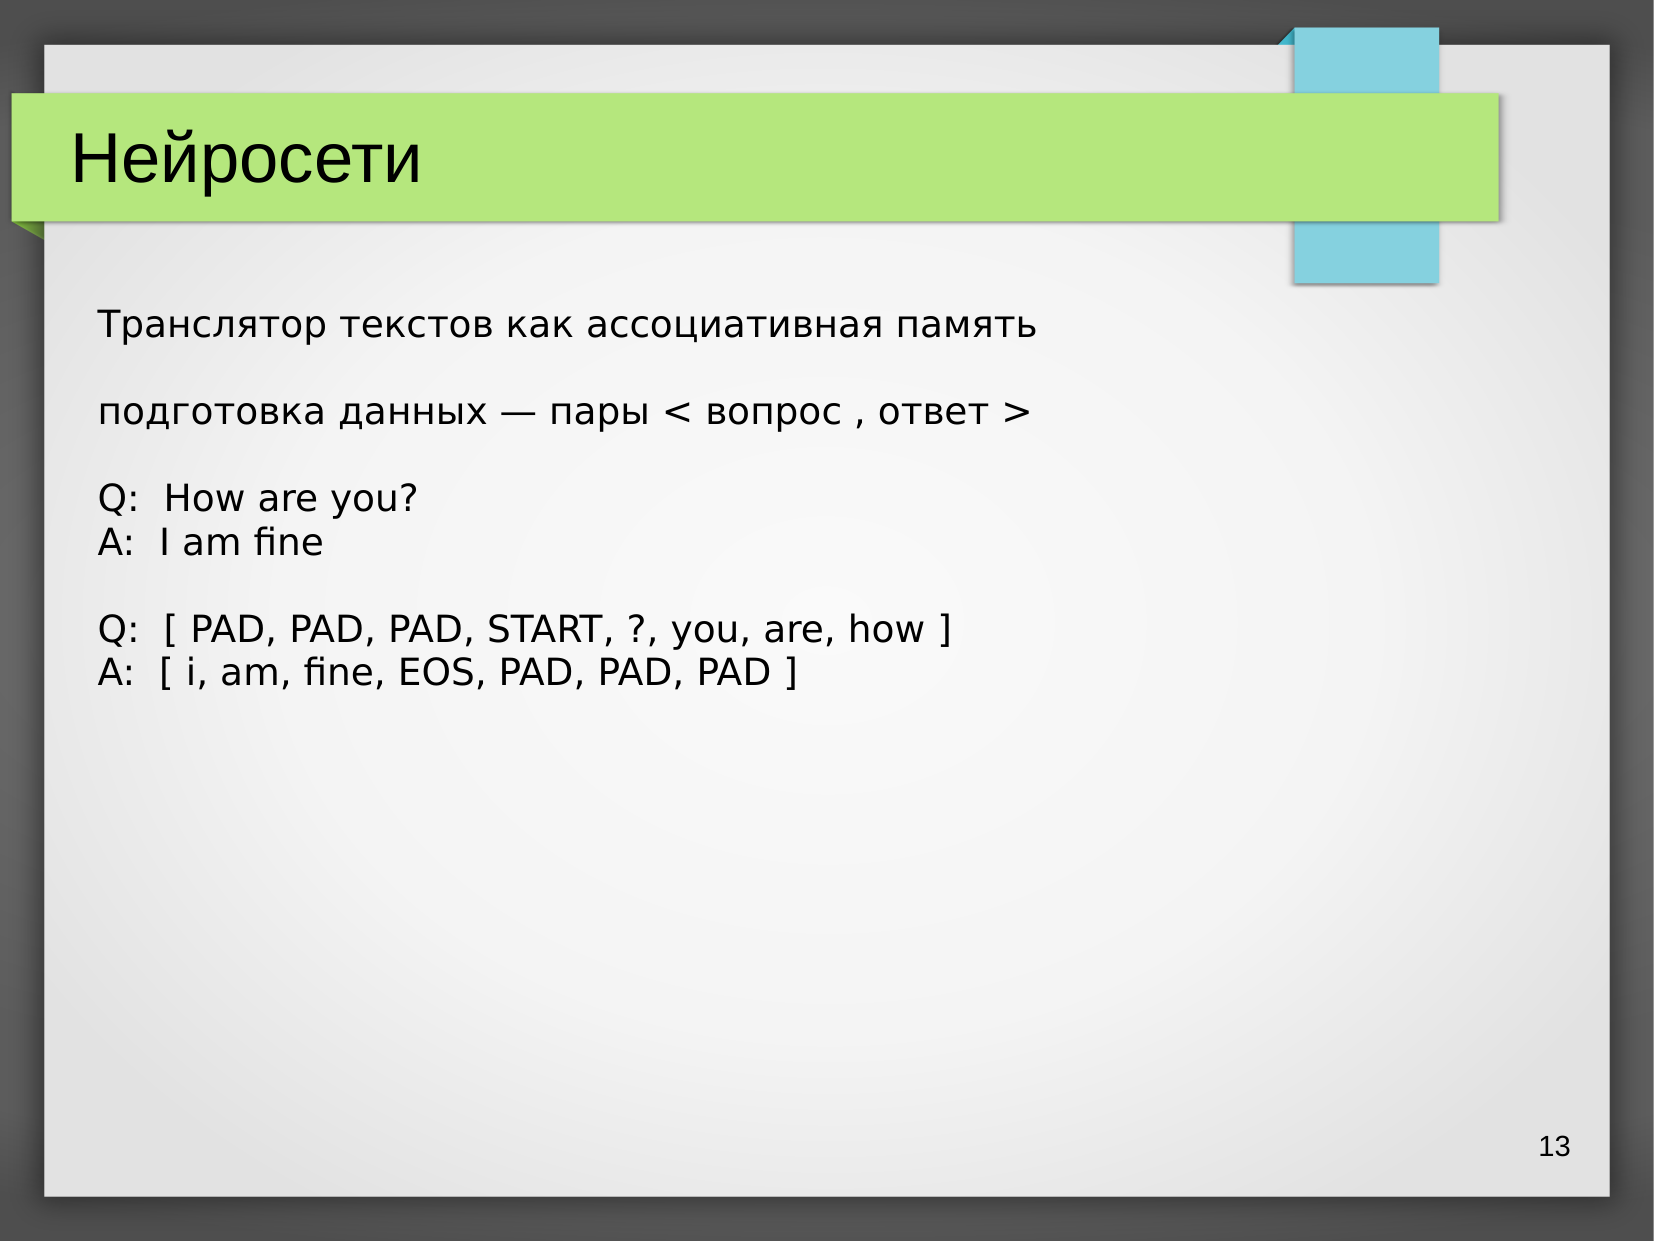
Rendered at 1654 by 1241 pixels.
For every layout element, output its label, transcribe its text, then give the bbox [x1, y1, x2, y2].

text_box Транслятор текстов как ассоциативная память подготовка данных — пары < вопрос , ответ > Q: How are you? A: I am fine Q: [ PAD, PAD, PAD, START, ?, you, are, how ] A: [ i, am, fine, EOS, PAD, PAD, PAD ] [82, 295, 1394, 898]
title Нейросети [70, 118, 1205, 199]
picture [0, 0, 1654, 1241]
